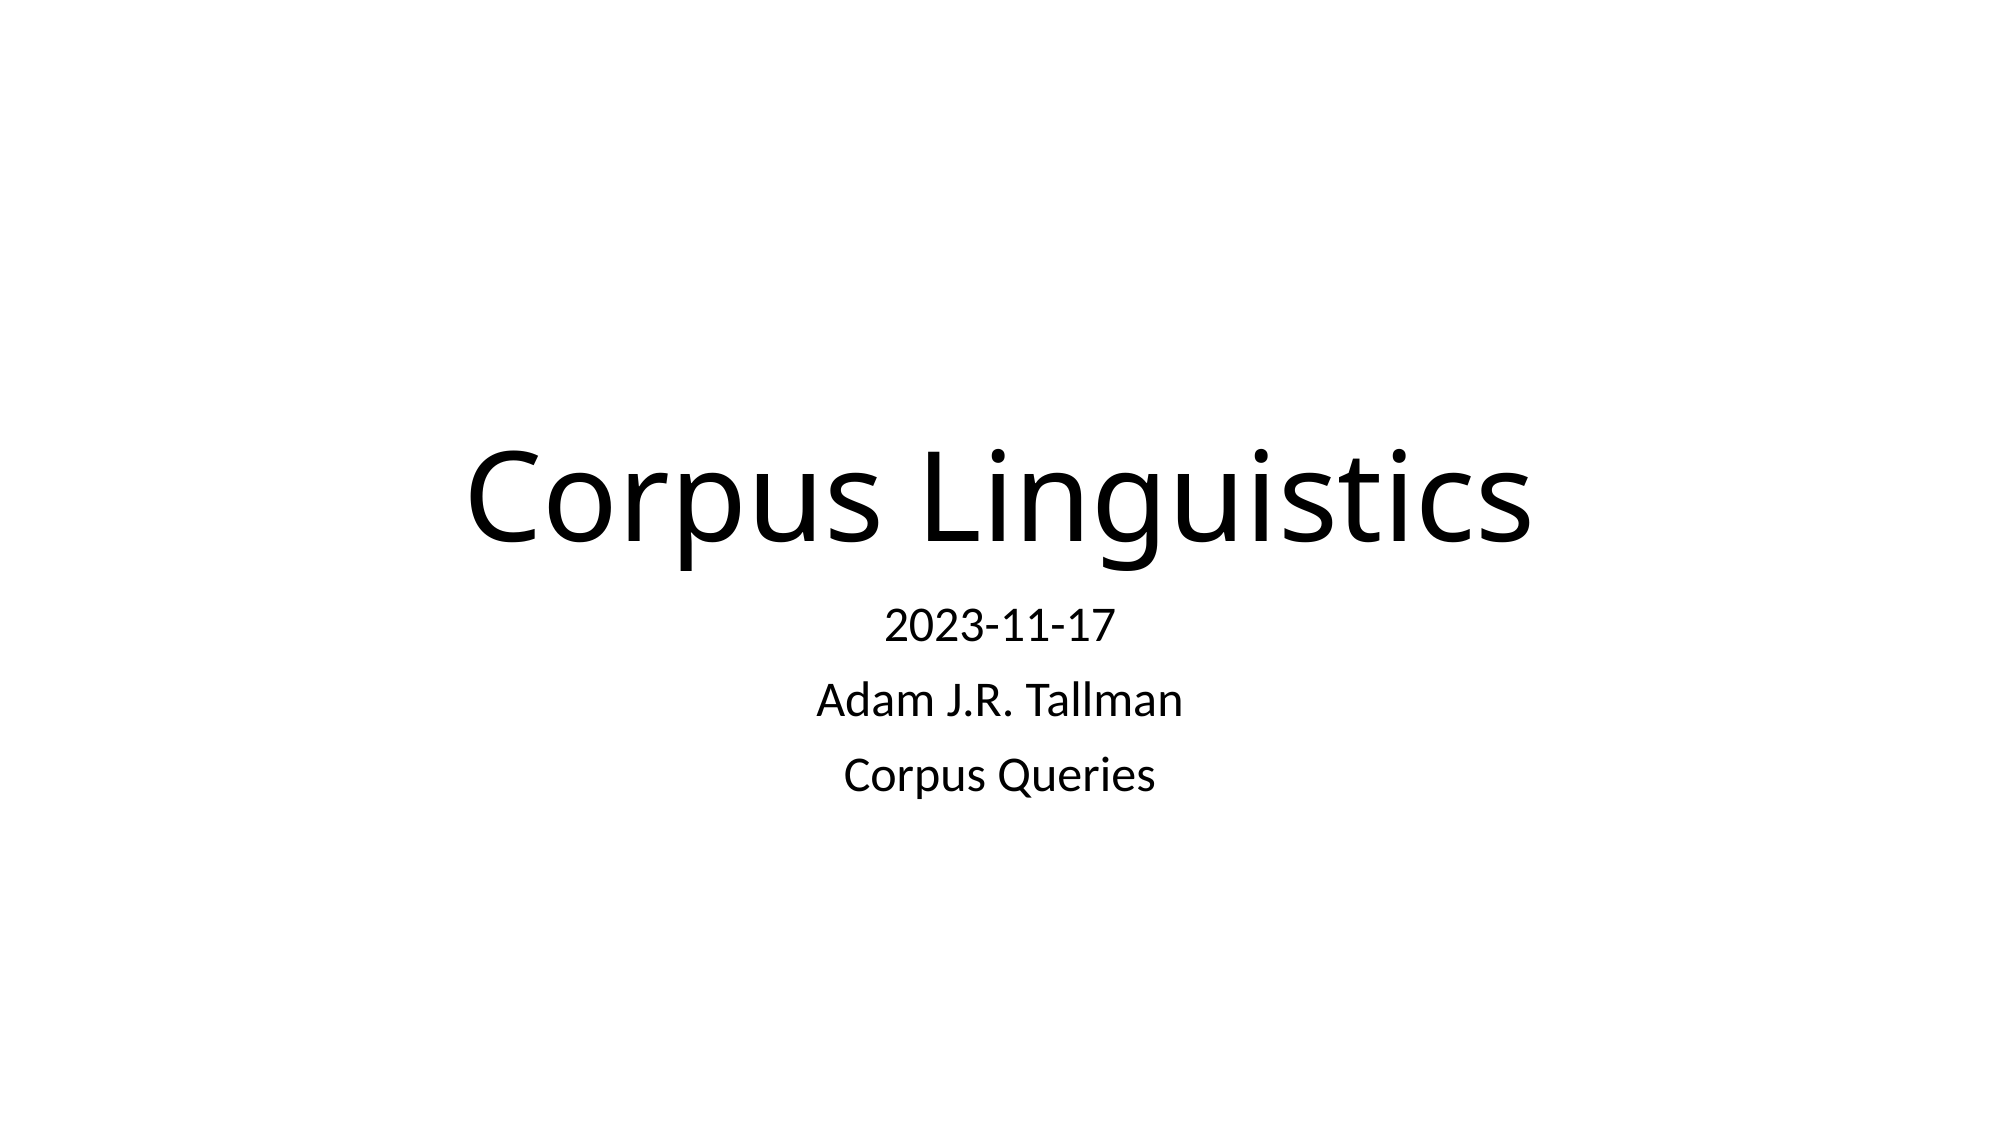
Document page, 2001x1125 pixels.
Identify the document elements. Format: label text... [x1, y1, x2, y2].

title Corpus Linguistics [249, 184, 1750, 576]
subtitle 2023-11-17 Adam J.R. Tallman Corpus Queries [249, 590, 1750, 863]
